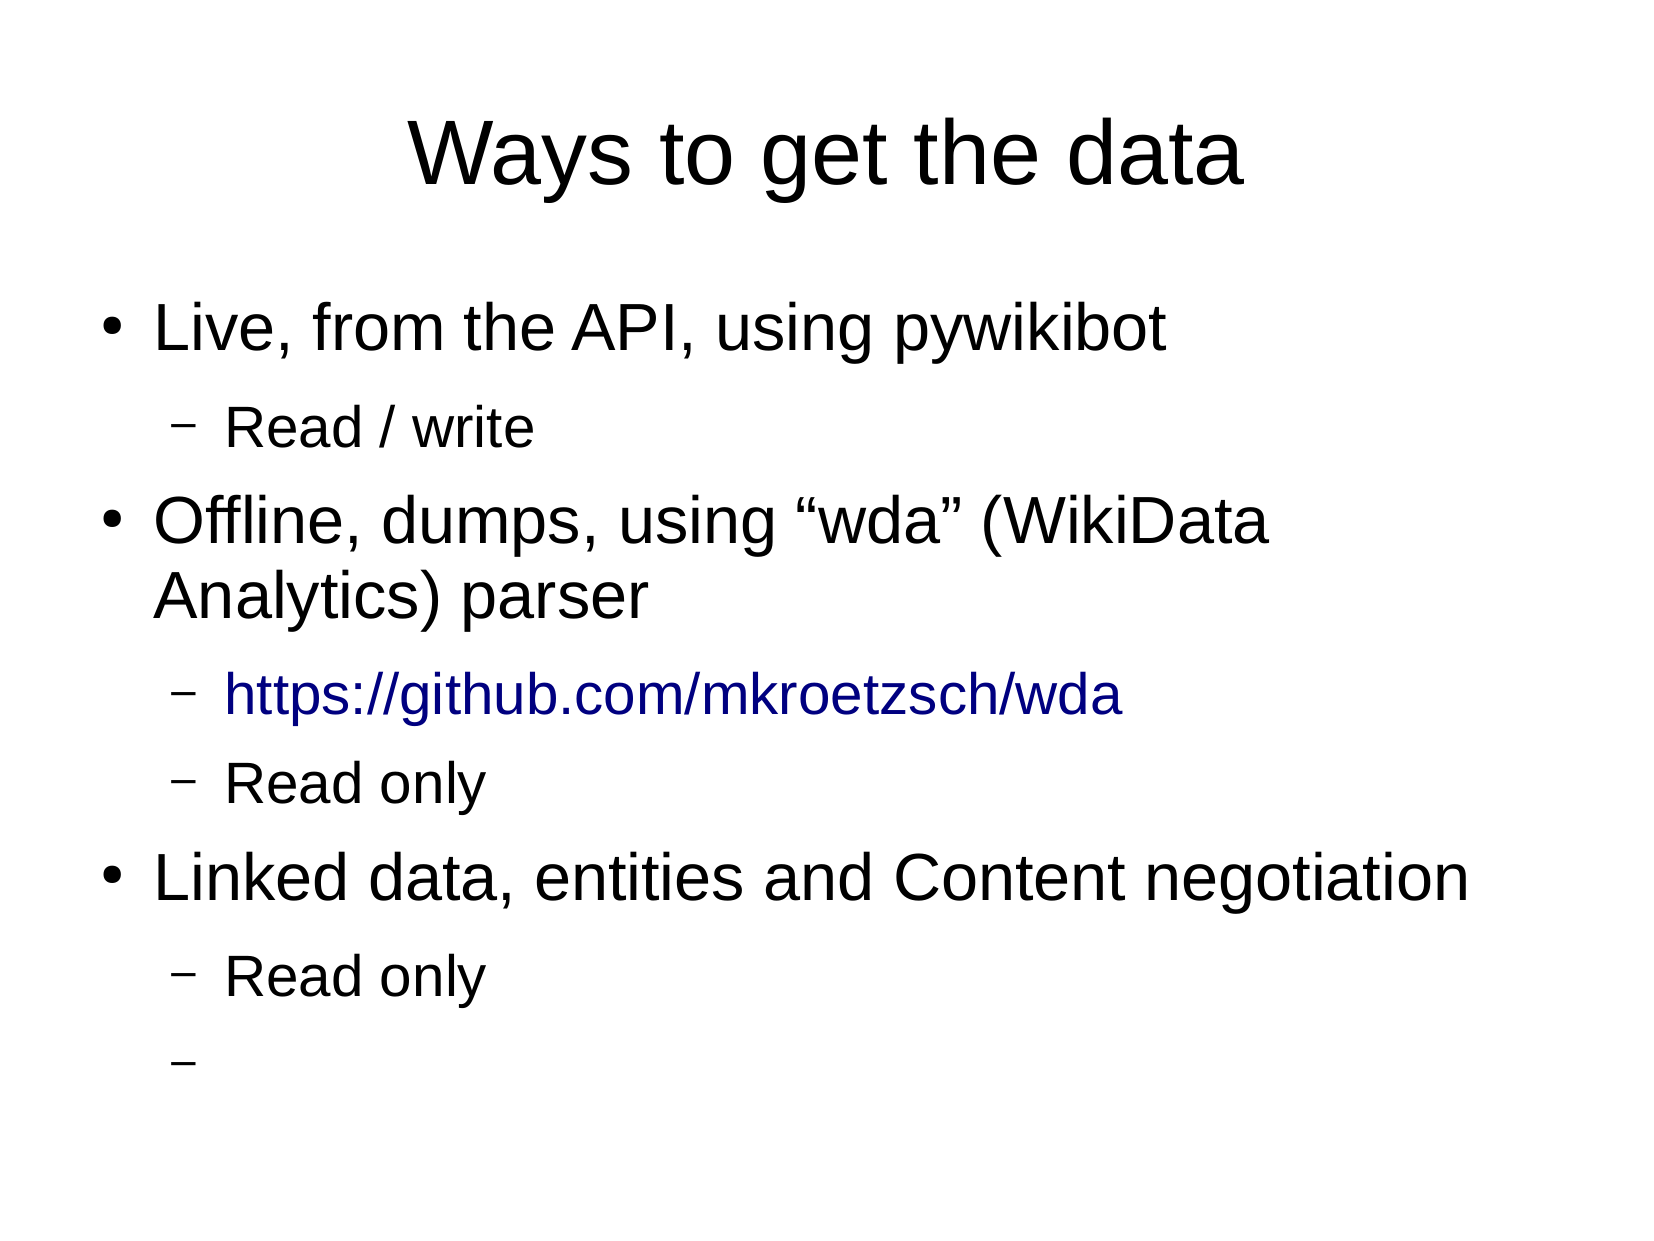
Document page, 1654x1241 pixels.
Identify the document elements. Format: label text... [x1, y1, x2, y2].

title Ways to get the data [82, 49, 1571, 257]
list Live, from the API, using pywikibot Read / write Offline, dumps, using “wda” (WikiData Analytics) parser https://github.com/mkroetzsch/wda Read only Linked data, entities and Content negotiation Read only [82, 290, 1538, 1010]
